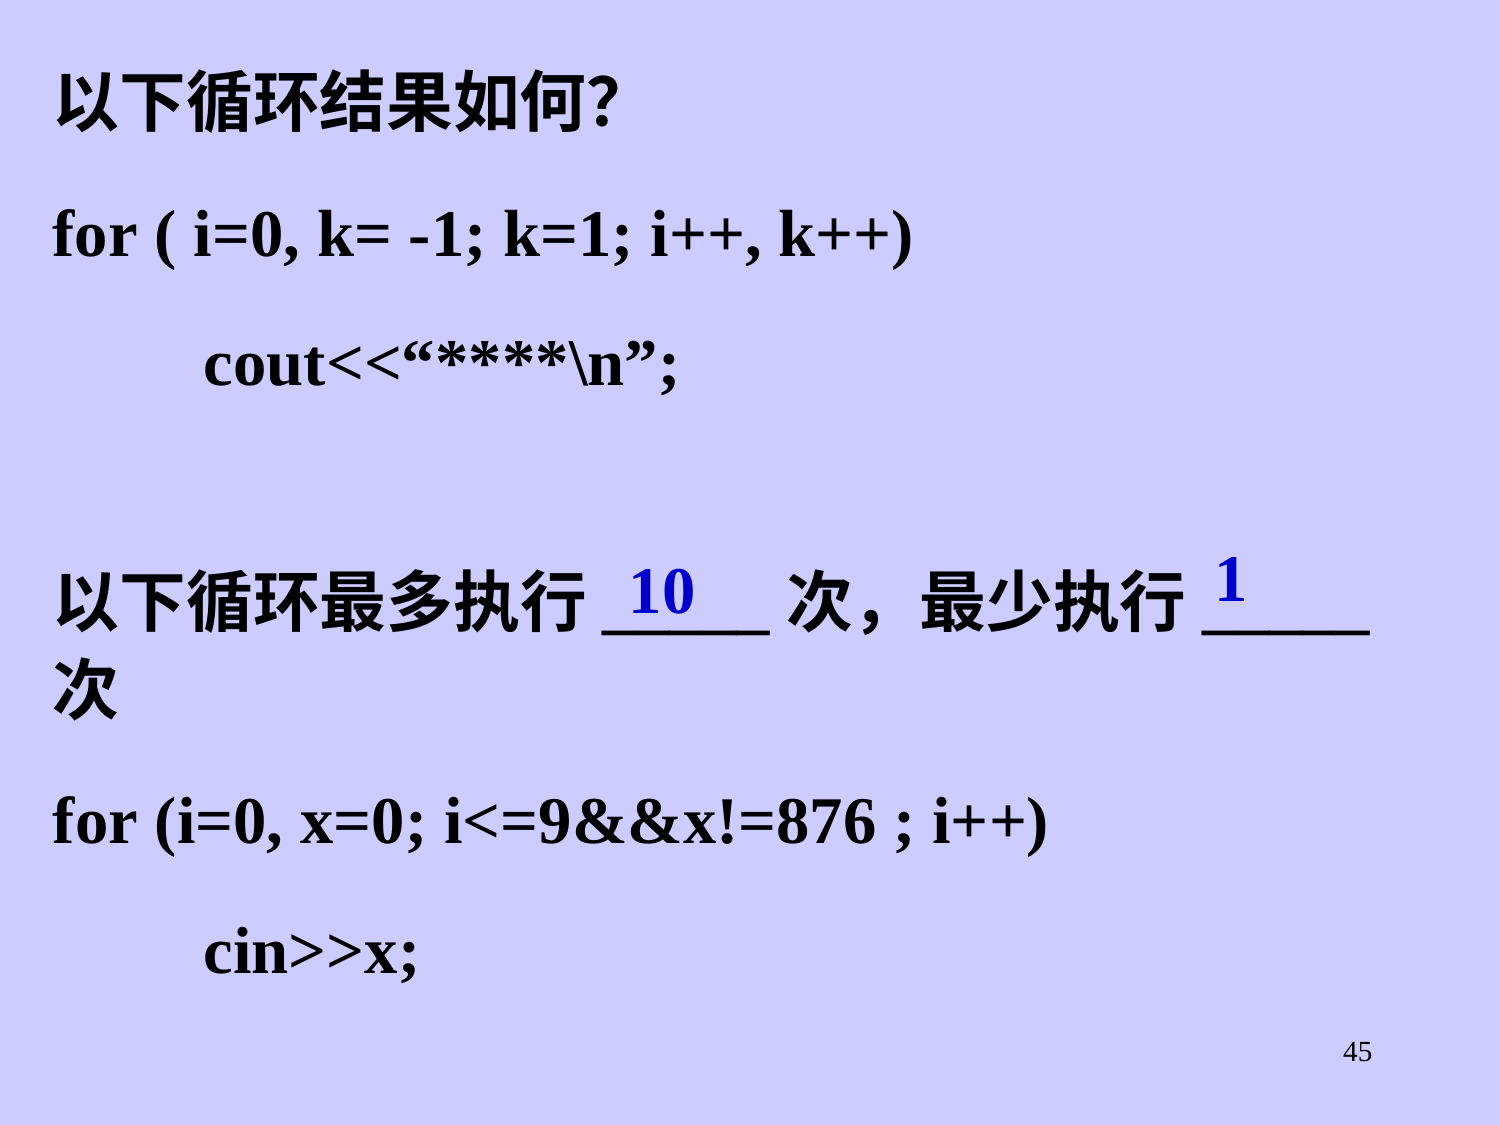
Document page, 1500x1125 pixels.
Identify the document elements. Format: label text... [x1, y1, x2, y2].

text_box 以下循环结果如何？ for ( i=0, k= -1; k=1; i++, k++) cout<<“****\n”; [50, 50, 1326, 401]
text_box <编号> [1074, 1025, 1388, 1101]
text_box 10 [599, 537, 726, 630]
text_box 1 [1162, 525, 1301, 617]
text_box 以下循环最多执行_____次，最少执行_____次 for (i=0, x=0; i<=9&&x!=876 ; i++) cin>>x; [49, 549, 1438, 989]
